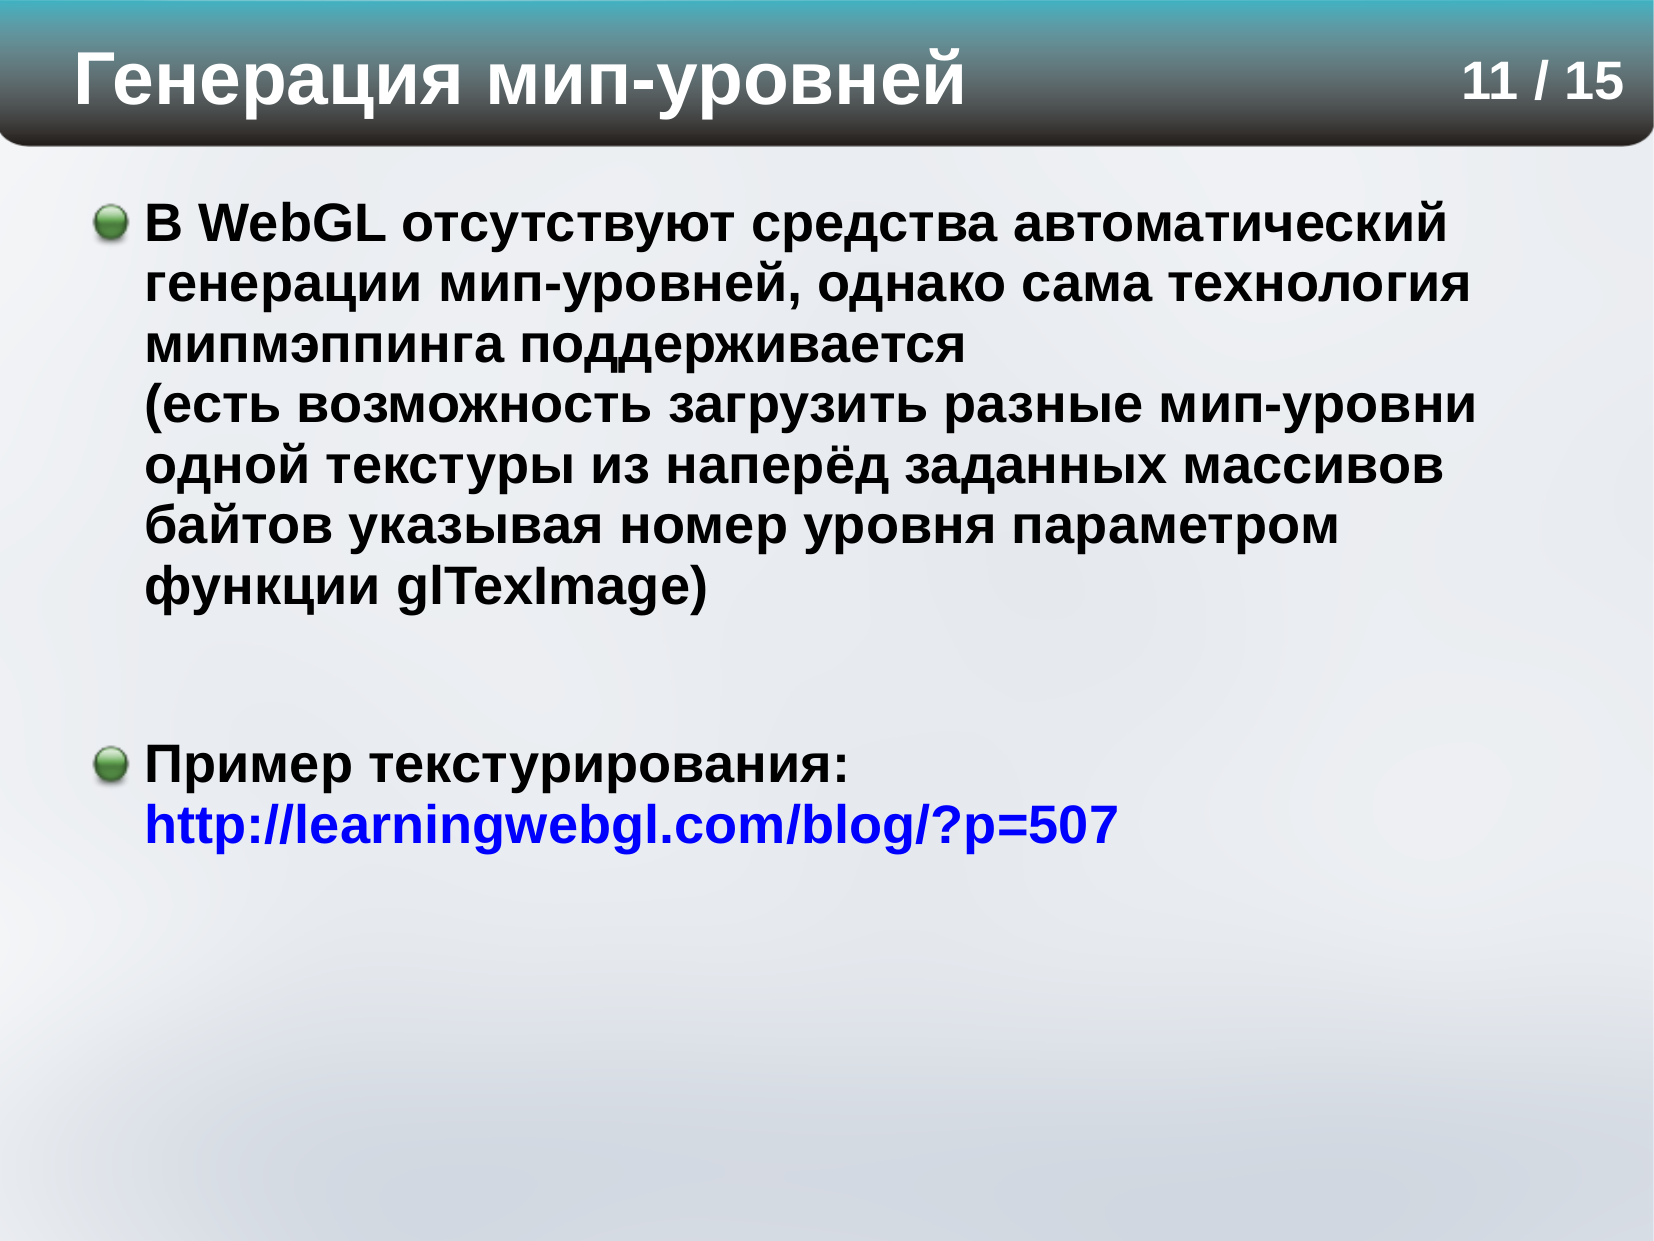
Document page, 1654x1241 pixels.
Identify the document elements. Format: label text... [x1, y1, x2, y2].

text_box Генерация мип-уровней [59, 29, 1034, 129]
text_box <номер> / 15 [1446, 42, 1654, 179]
text_box В WebGL отсутствуют средства автоматический генерации мип-уровней, однако сама технология мипмэппинга поддерживается (есть возможность загрузить разные мип-уровни одной текстуры из наперёд заданных массивов байтов указывая номер уровня параметром функции glTexImage) Пример текстурирования: http://learningwebgl.com/blog/?p=507 [70, 124, 1595, 863]
picture [0, 0, 1654, 1241]
